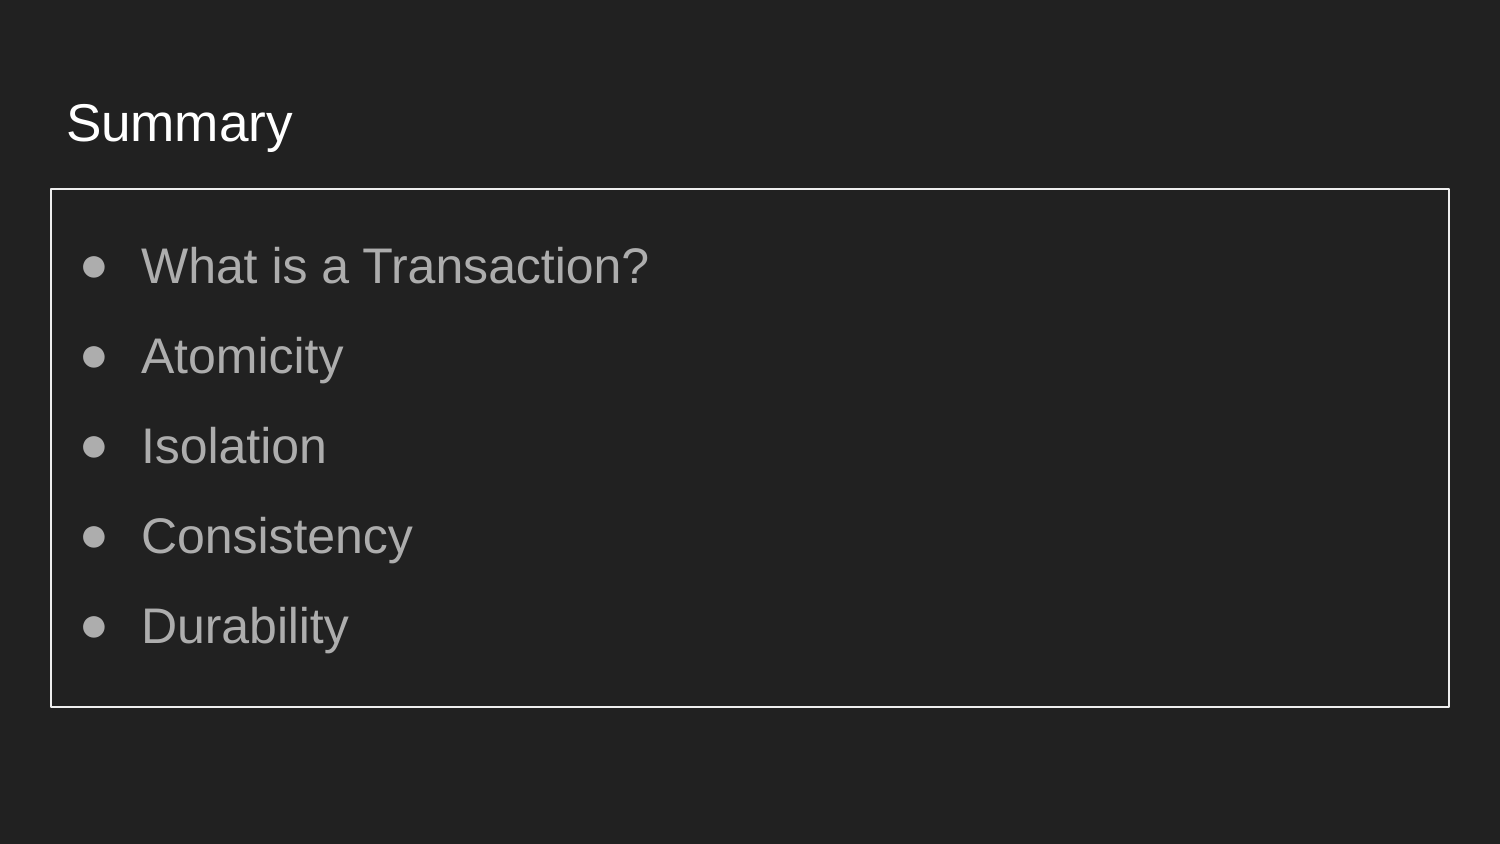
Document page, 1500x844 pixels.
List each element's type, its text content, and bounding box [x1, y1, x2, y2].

title Summary [51, 72, 1449, 167]
list What is a Transaction? Atomicity Isolation Consistency Durability [51, 189, 1449, 708]
